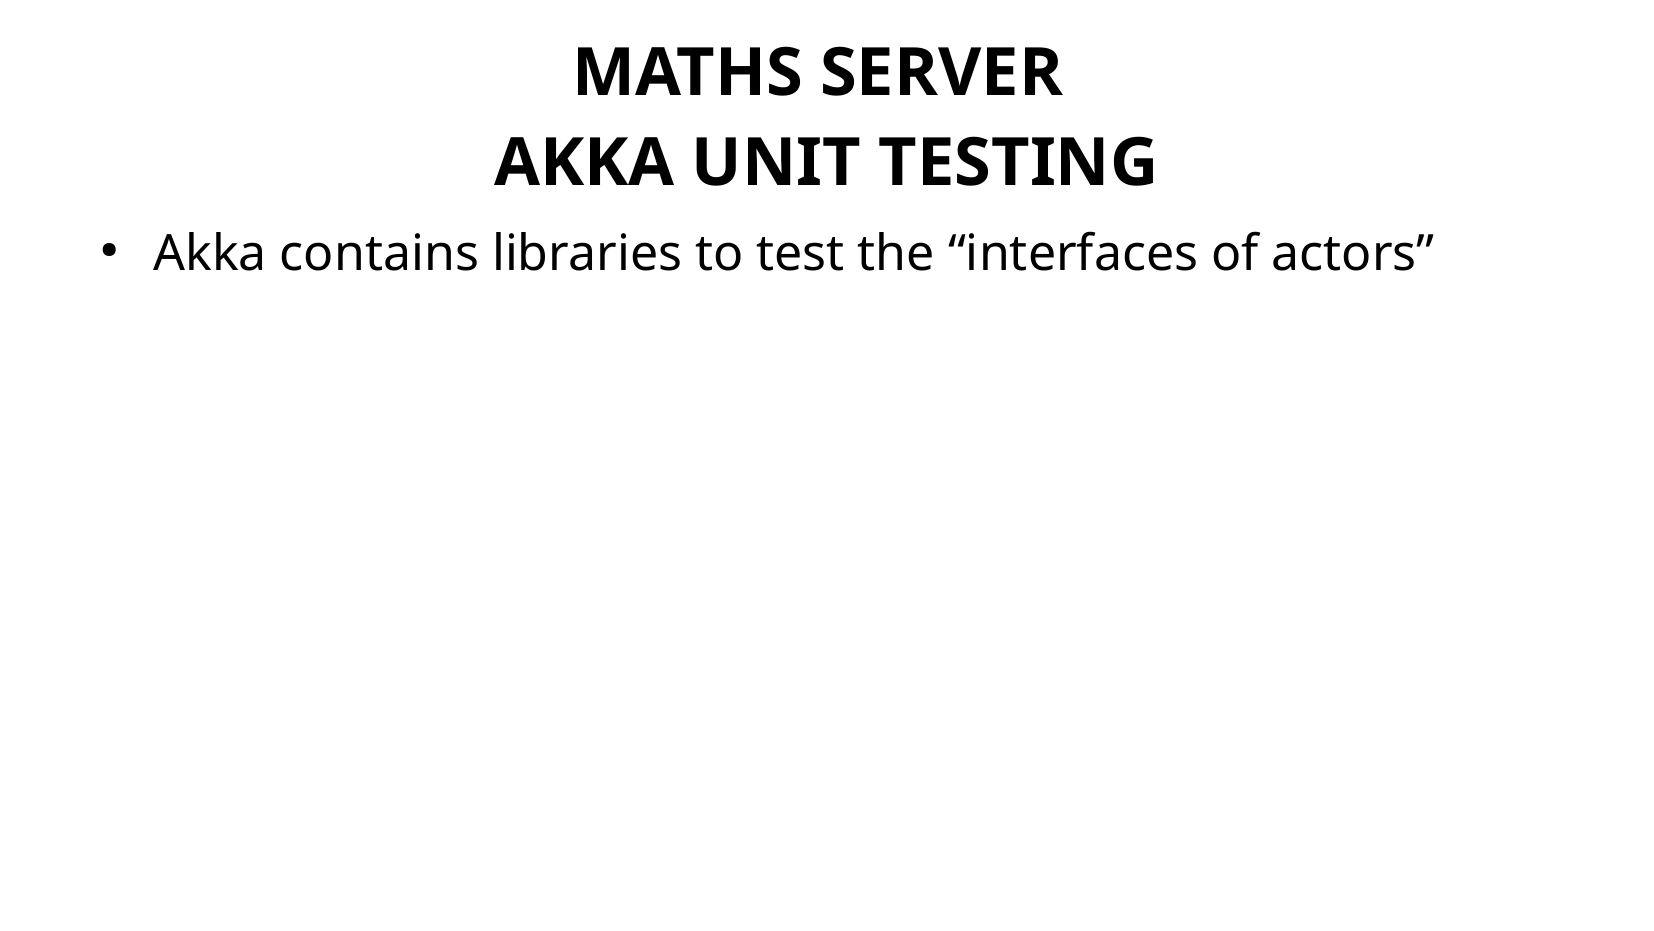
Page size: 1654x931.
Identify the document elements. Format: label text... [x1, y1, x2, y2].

list Akka contains libraries to test the “interfaces of actors” [82, 217, 1571, 757]
title MATHS SERVER AKKA UNIT TESTING [82, 33, 1571, 196]
